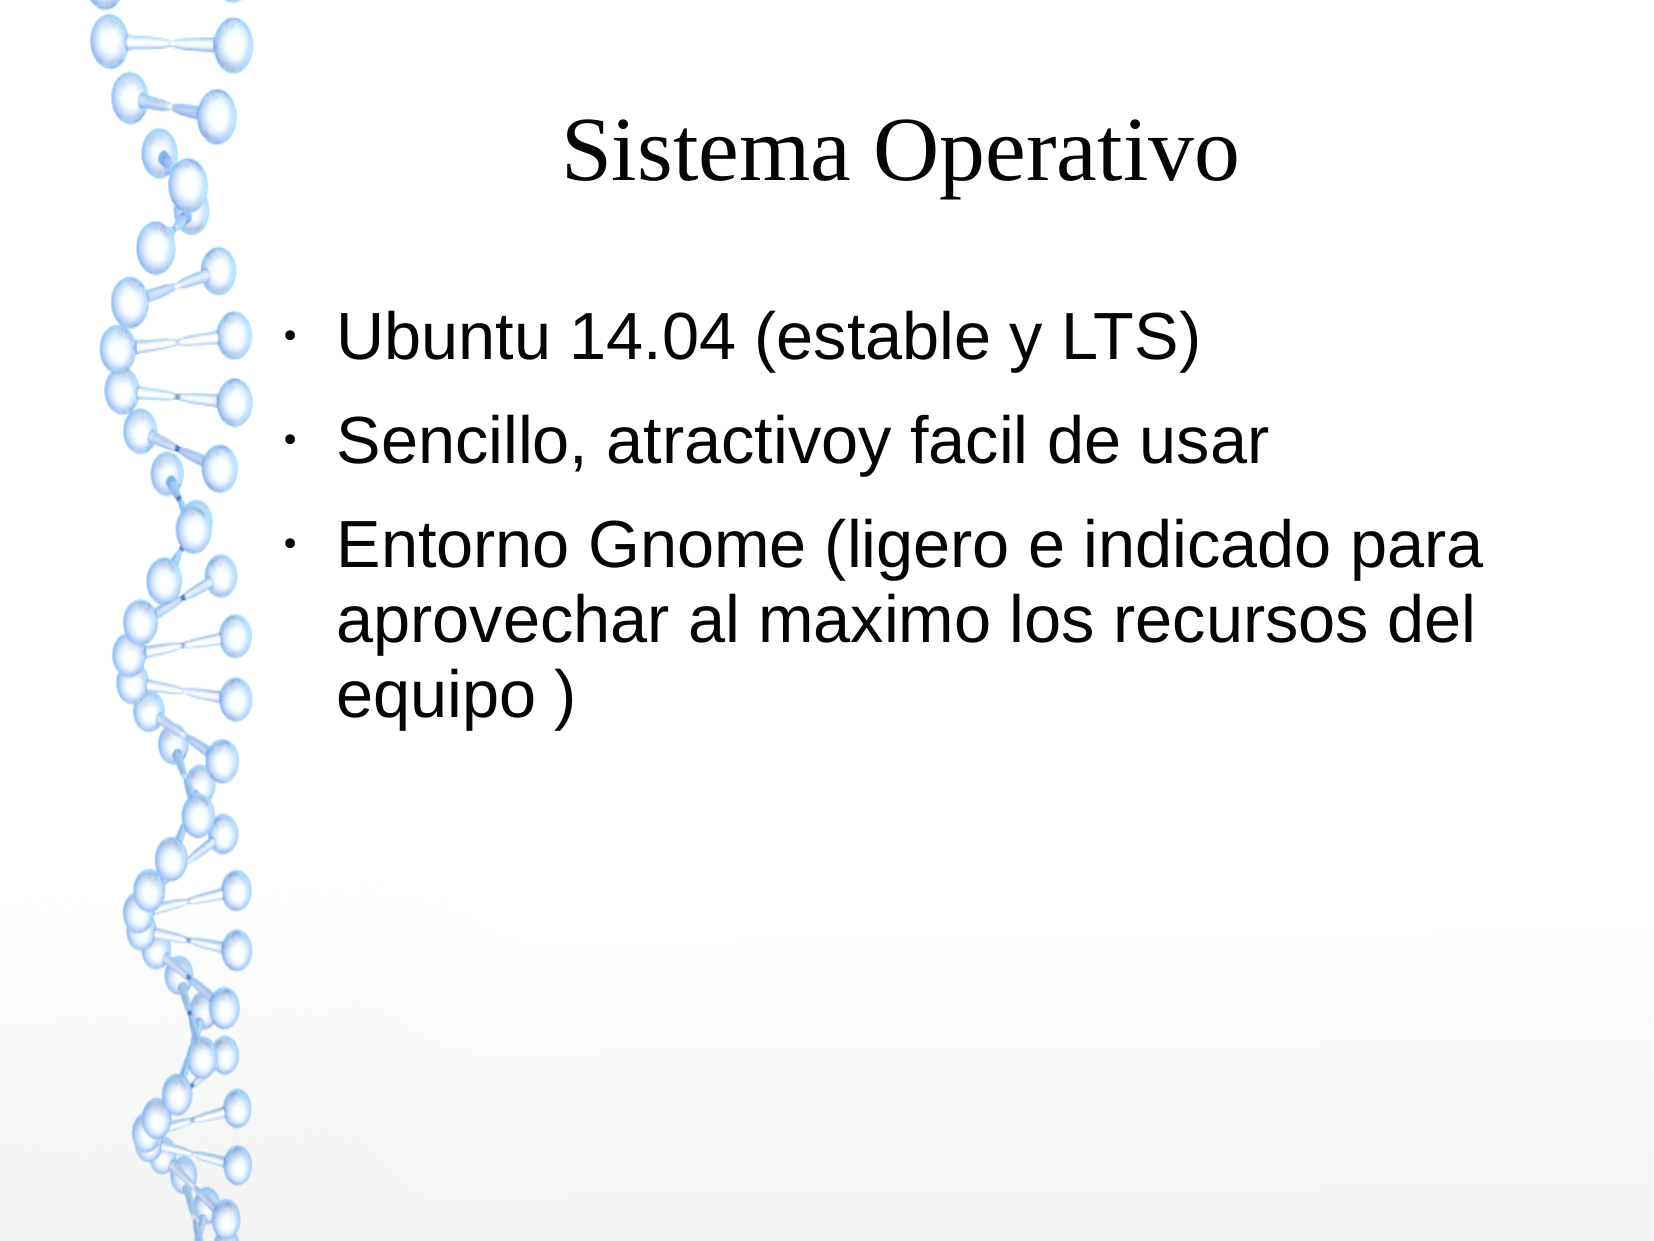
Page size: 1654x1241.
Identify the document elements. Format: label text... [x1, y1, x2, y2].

title Sistema Operativo [265, 47, 1595, 252]
list Ubuntu 14.04 (estable y LTS) Sencillo, atractivoy facil de usar Entorno Gnome (ligero e indicado para aprovechar al maximo los recursos del equipo ) [265, 299, 1595, 1019]
picture [0, 0, 1654, 1241]
